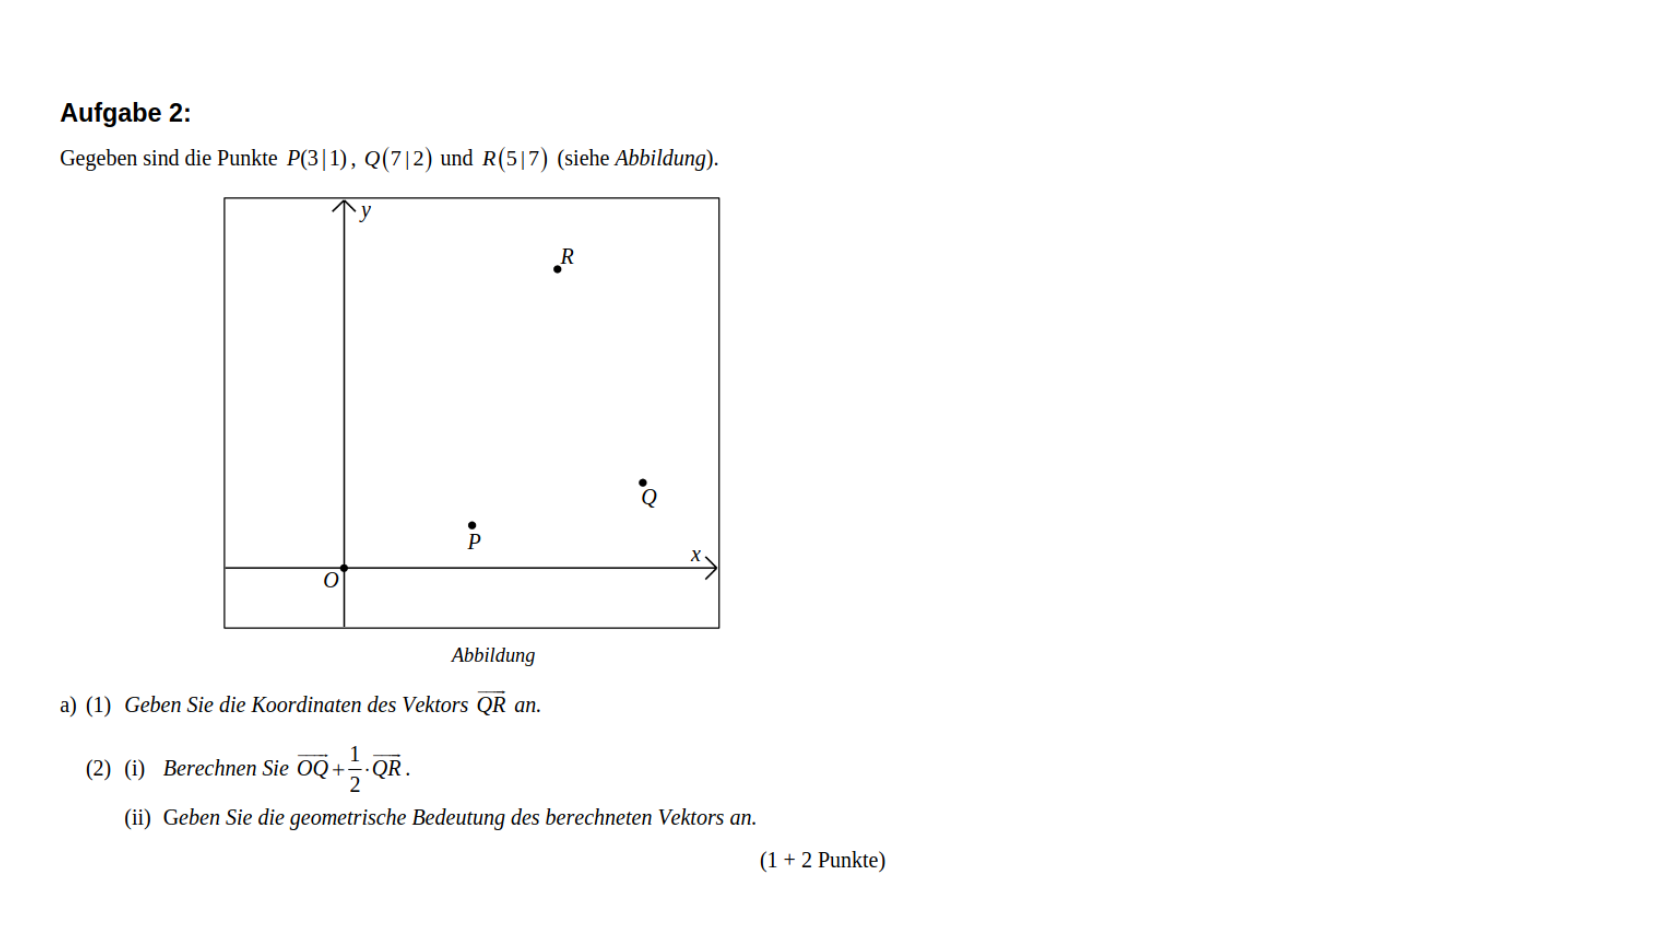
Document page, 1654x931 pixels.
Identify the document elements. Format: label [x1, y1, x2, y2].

picture [40, 90, 903, 886]
